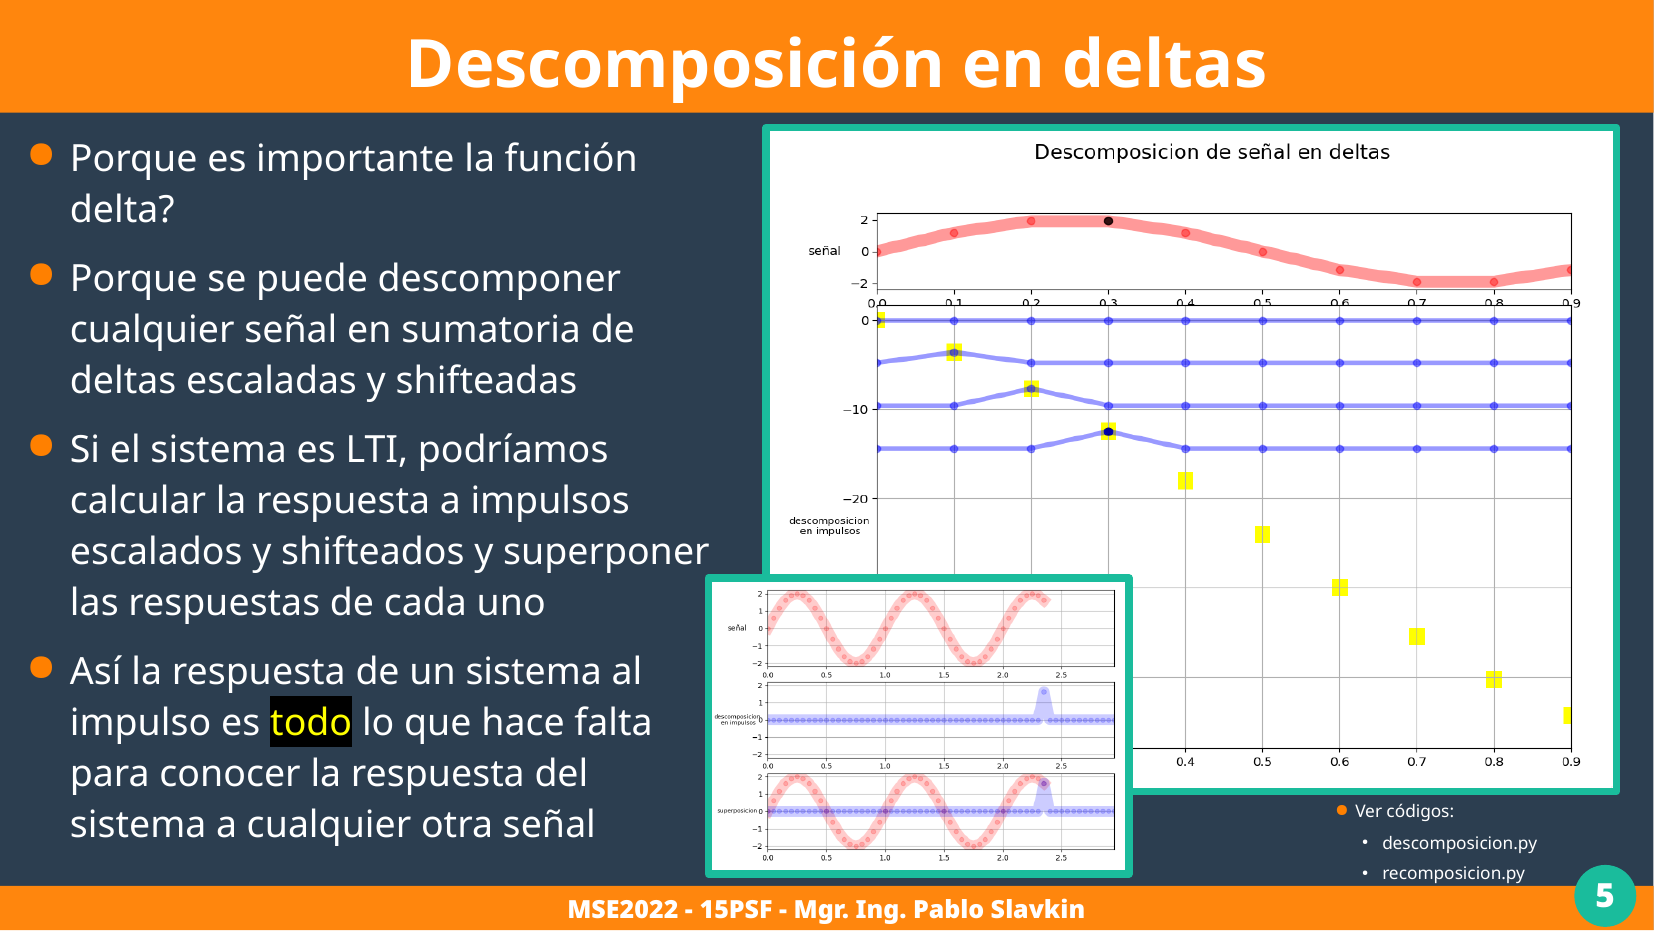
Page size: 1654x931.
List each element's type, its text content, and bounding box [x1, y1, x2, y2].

list Ver códigos: descomposicion.py recomposicion.py [1328, 799, 1540, 906]
picture [712, 581, 1126, 871]
title Descomposición en deltas [405, 16, 1384, 113]
list Porque es importante la función delta? Porque se puede descomponer cualquier señal en sumatoria de deltas escaladas y shifteadas Si el sistema es LTI, podríamos calcular la respuesta a impulsos escalados y shifteados y superponer las respuestas de cada uno Así la respuesta de un sistema al impulso es todo lo que hace falta para conocer la respuesta del sistema a cualquier otra señal [11, 131, 713, 863]
picture [770, 131, 1613, 788]
